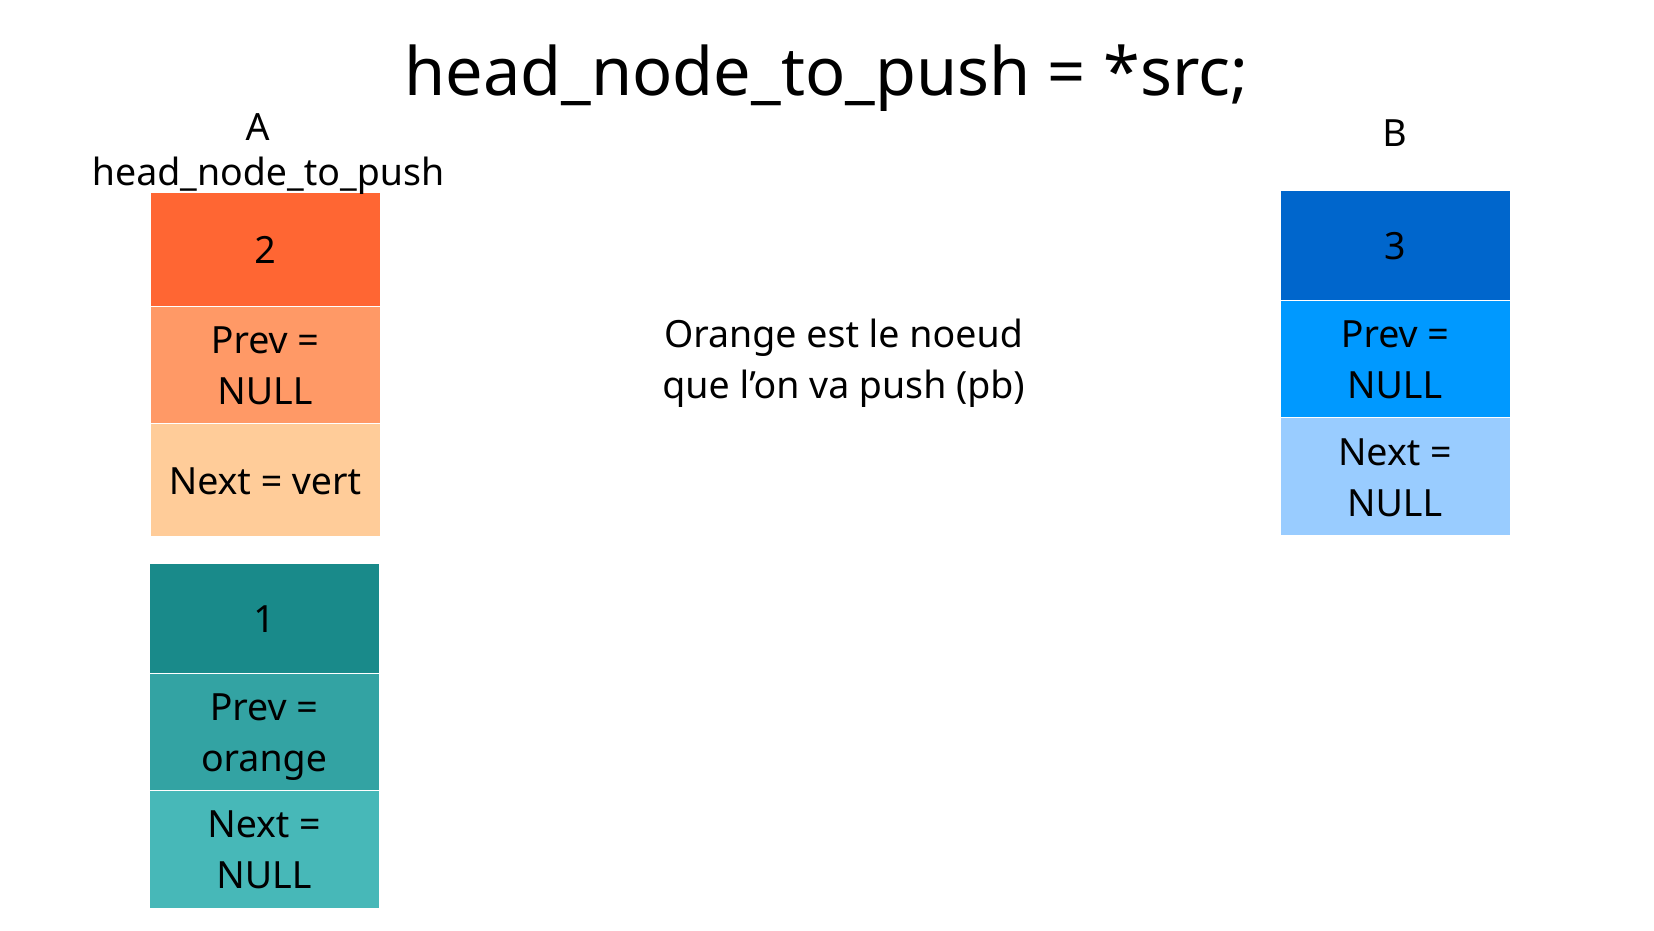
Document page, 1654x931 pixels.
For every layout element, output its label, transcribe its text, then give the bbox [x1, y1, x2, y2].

table_header 3 [1281, 191, 1510, 300]
text_box head_node_to_push [77, 138, 526, 244]
title head_node_to_push = *src; [82, 34, 1571, 195]
table_cell Prev = NULL [151, 307, 380, 423]
text_box A [230, 92, 269, 138]
table_cell Prev = orange [150, 674, 379, 790]
table_cell Next = NULL [150, 791, 379, 908]
table_cell Prev = NULL [1281, 301, 1510, 417]
text_box B [1367, 98, 1443, 159]
table_header 1 [150, 564, 379, 673]
text_box Orange est le noeud que l’on va push (pb) [637, 300, 1051, 405]
table_header 2 [151, 244, 380, 306]
table_cell Next = vert [151, 424, 380, 536]
table_cell Next = NULL [1281, 418, 1510, 535]
